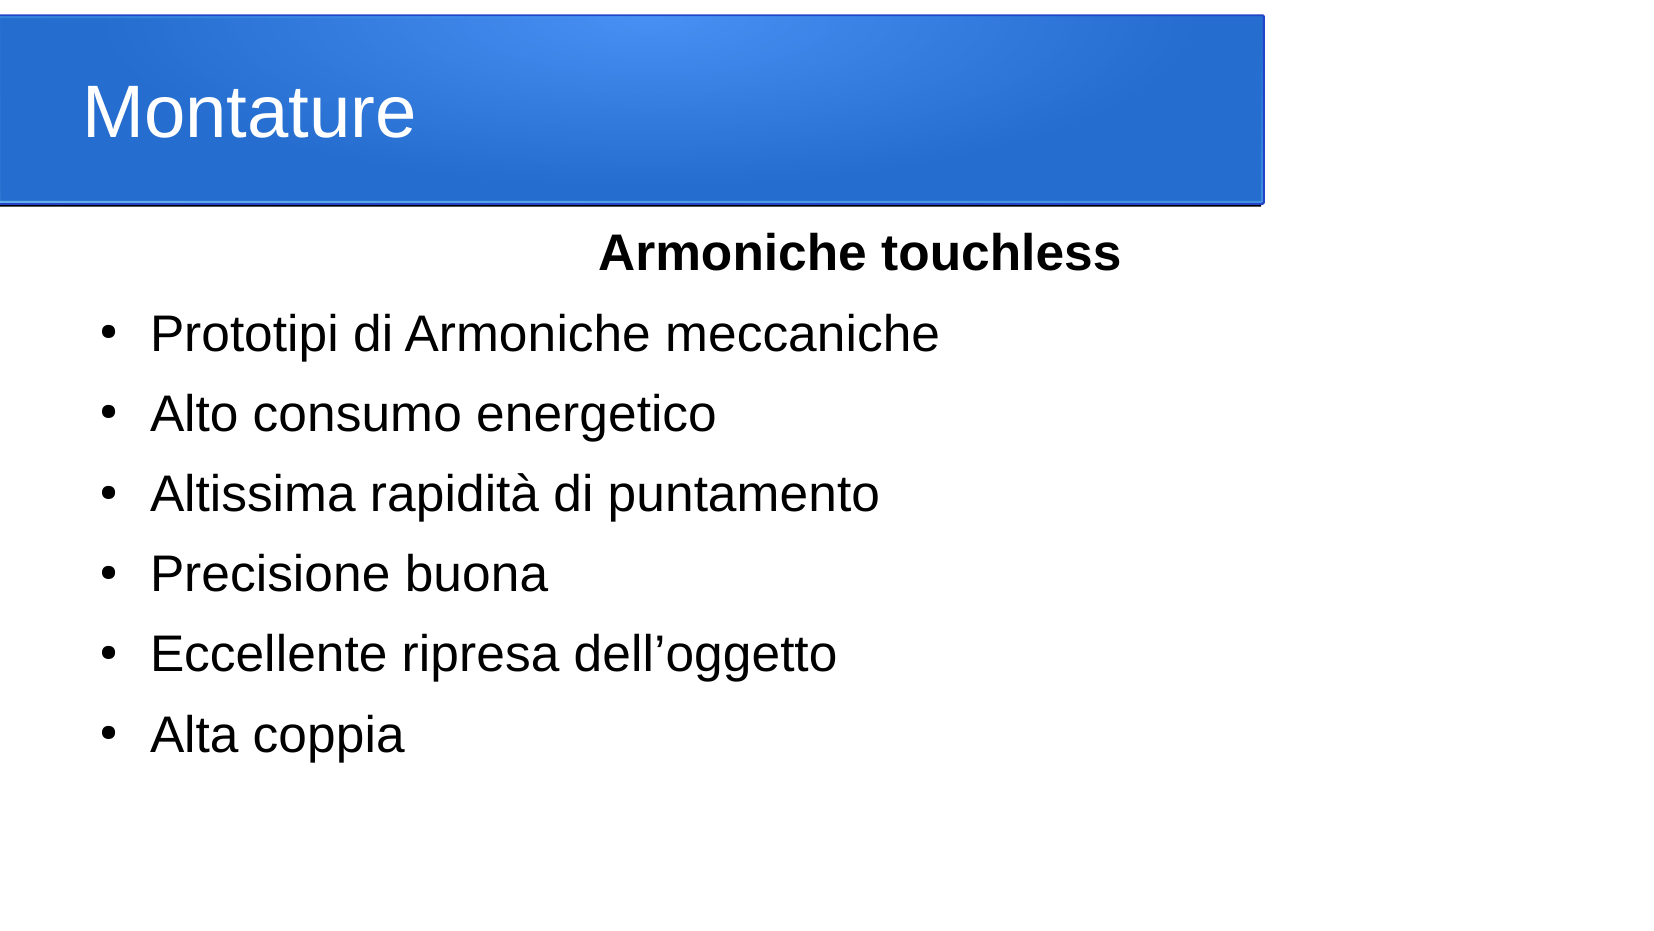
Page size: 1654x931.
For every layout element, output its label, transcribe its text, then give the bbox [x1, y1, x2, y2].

list Armoniche touchless Prototipi di Armoniche meccaniche Alto consumo energetico Altissima rapidità di puntamento Precisione buona Eccellente ripresa dell’oggetto Alta coppia [82, 224, 1571, 764]
title Montature [82, 35, 1235, 189]
